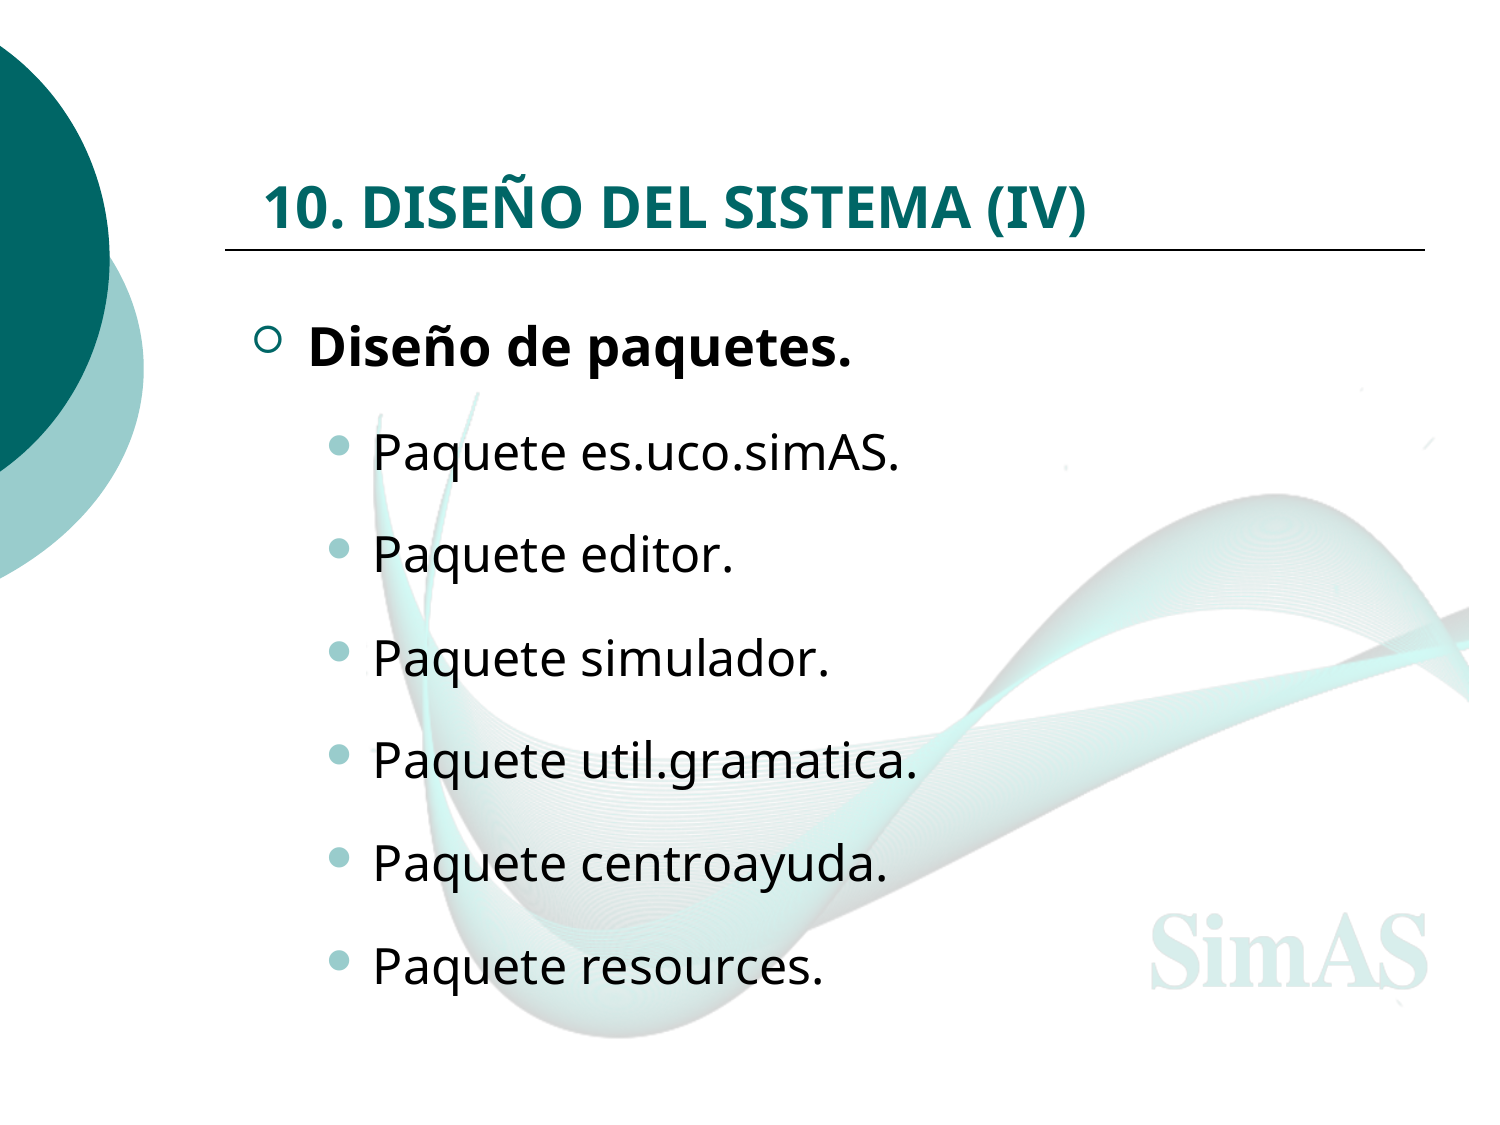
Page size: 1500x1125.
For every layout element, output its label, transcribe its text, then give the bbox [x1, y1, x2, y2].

title 10. DISEÑO DEL SISTEMA (IV) [248, 60, 1448, 249]
list Diseño de paquetes. Paquete es.uco.simAS. Paquete editor. Paquete simulador. Paquete util.gramatica. Paquete centroayuda. Paquete resources. [236, 271, 1500, 1125]
